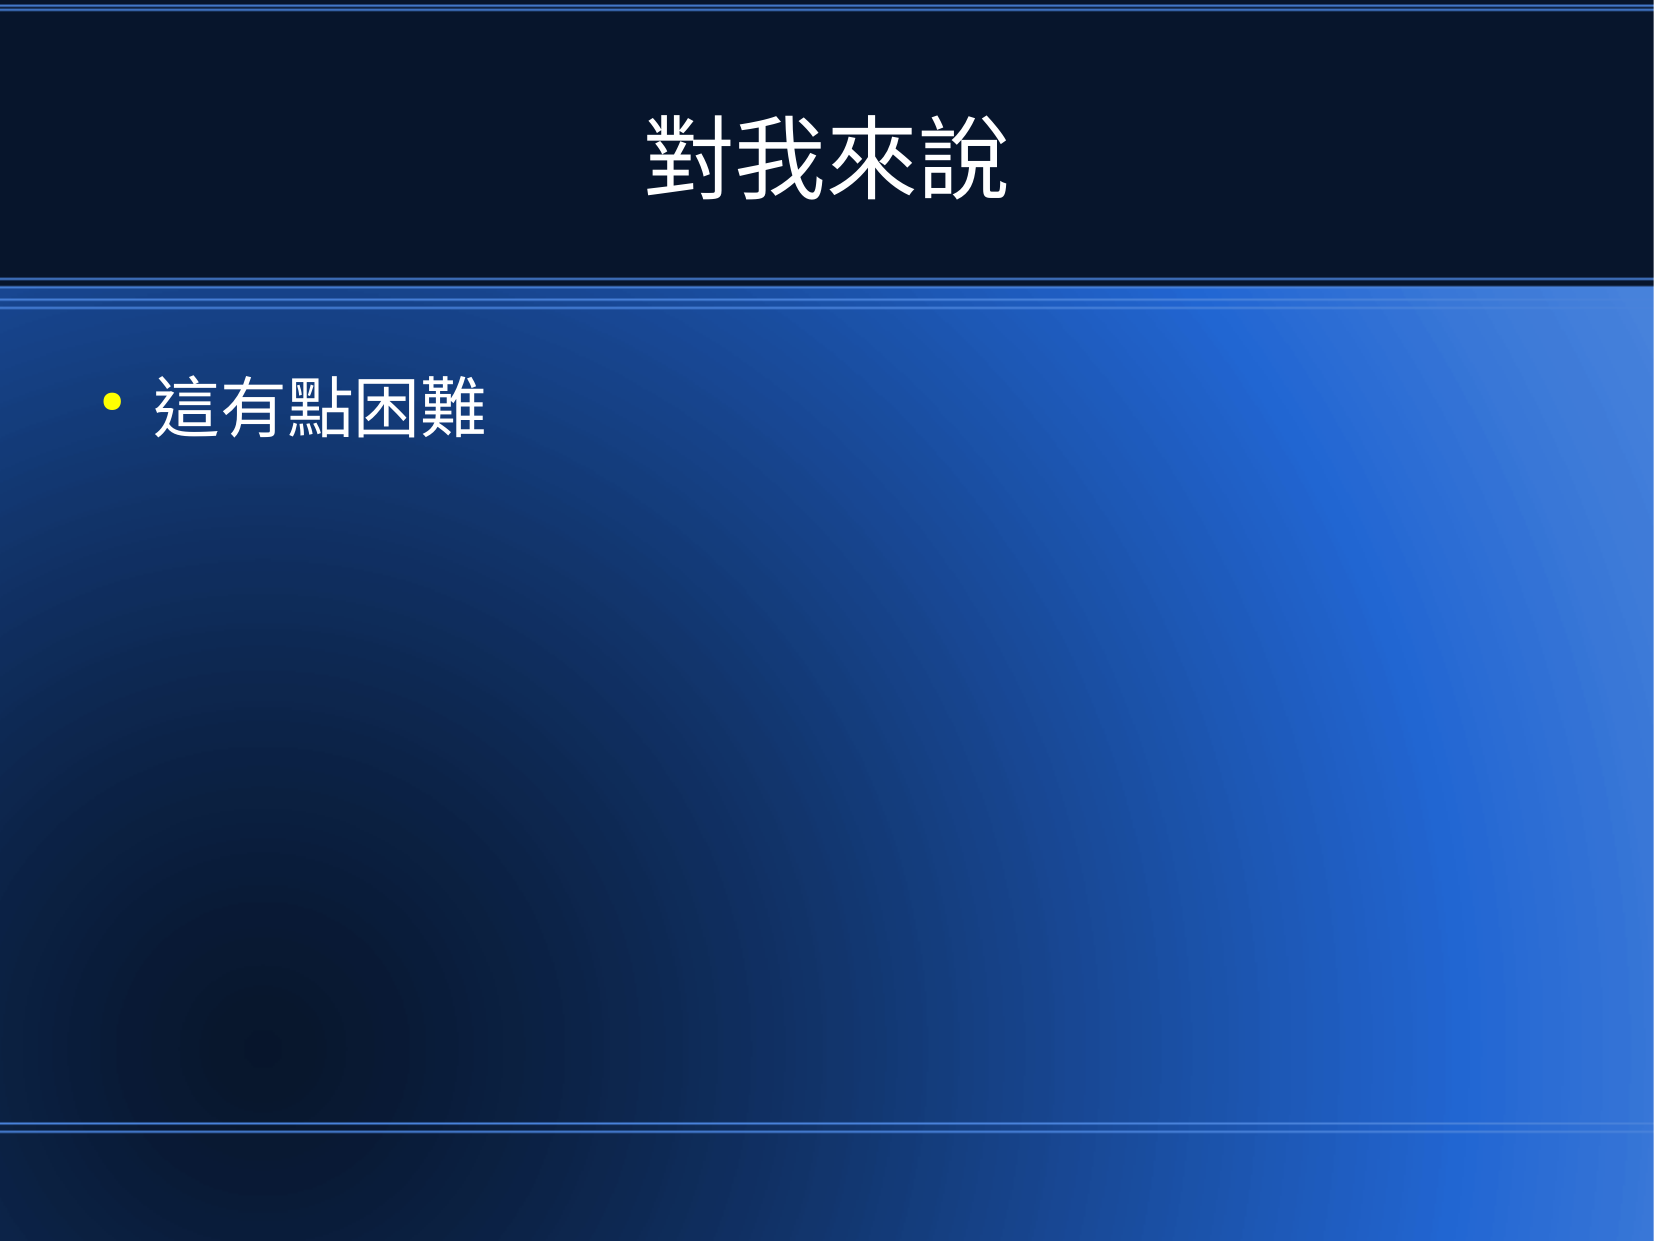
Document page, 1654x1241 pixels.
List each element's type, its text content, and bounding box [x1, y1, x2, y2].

list 這有點困難 [82, 355, 1571, 1075]
picture [0, 0, 1654, 1241]
title 對我來說 [82, 49, 1571, 257]
